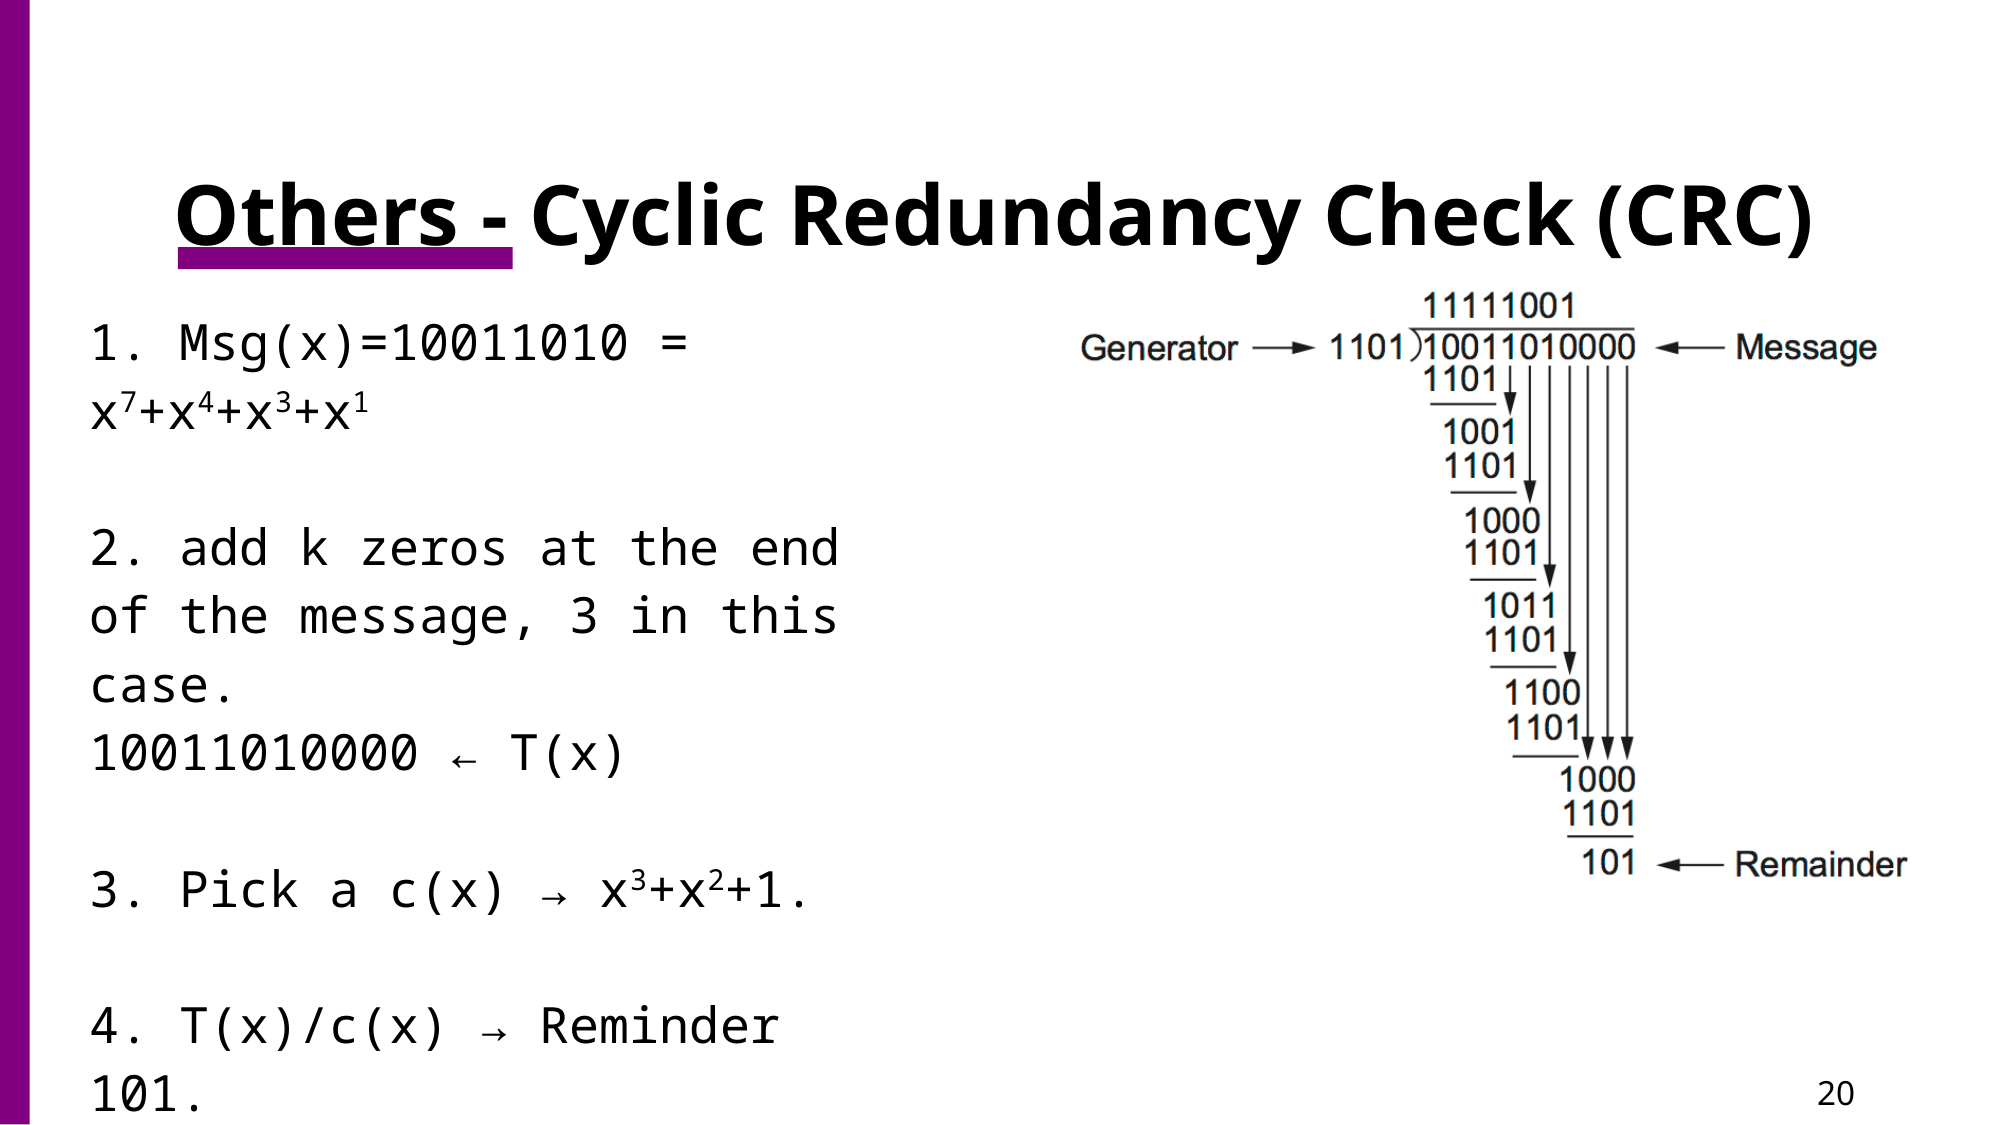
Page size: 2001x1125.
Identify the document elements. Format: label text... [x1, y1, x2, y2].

picture [1080, 284, 1909, 884]
title Others - Cyclic Redundancy Check (CRC) [123, 35, 1936, 271]
text_box 1. Msg(x)=10011010 = x7+x4+x3+x1 2. add k zeros at the end of the message, 3 in this case. 10011010000 ← T(x) 3. Pick a c(x) → x3+x2+1. 4. T(x)/c(x) → Reminder 101. 5. Subtract from message and send [75, 299, 886, 1125]
